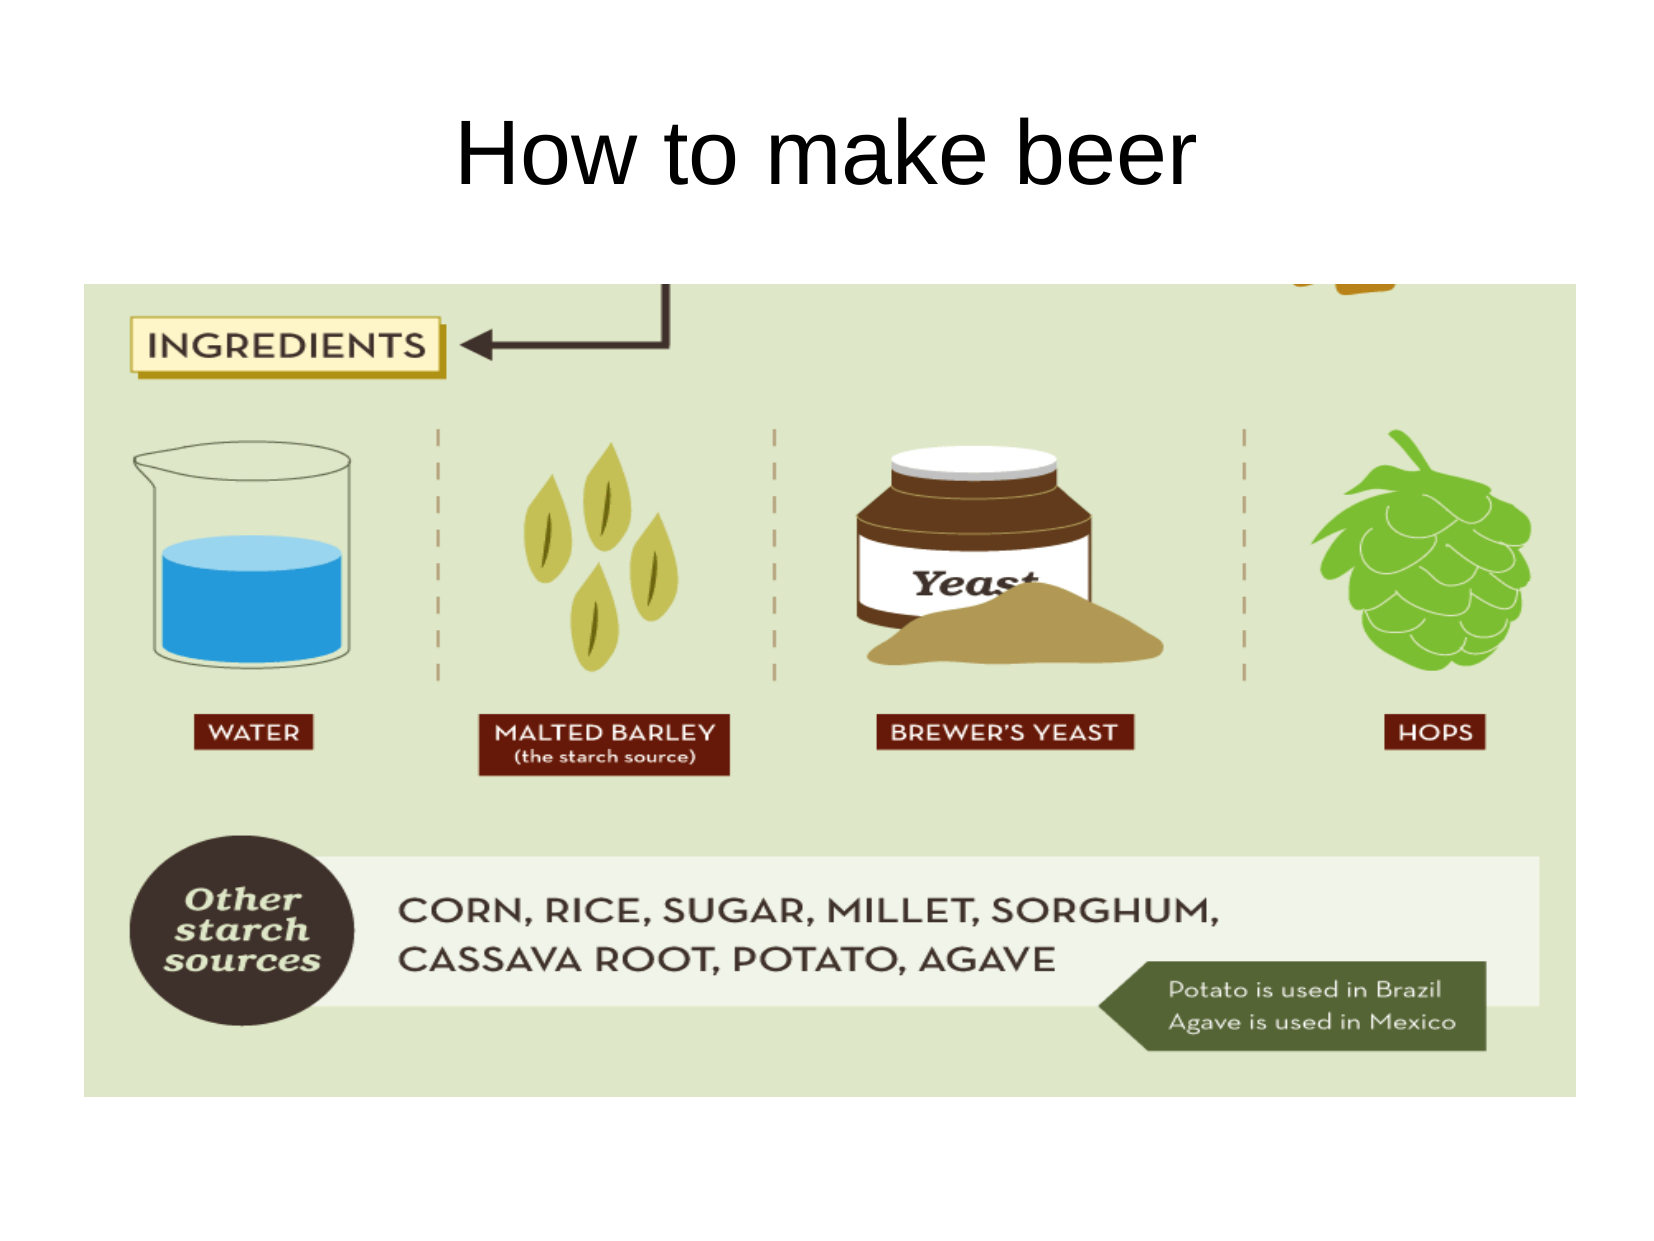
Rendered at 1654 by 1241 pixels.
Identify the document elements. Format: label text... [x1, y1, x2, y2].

picture [84, 284, 1576, 1097]
title How to make beer [82, 49, 1571, 257]
